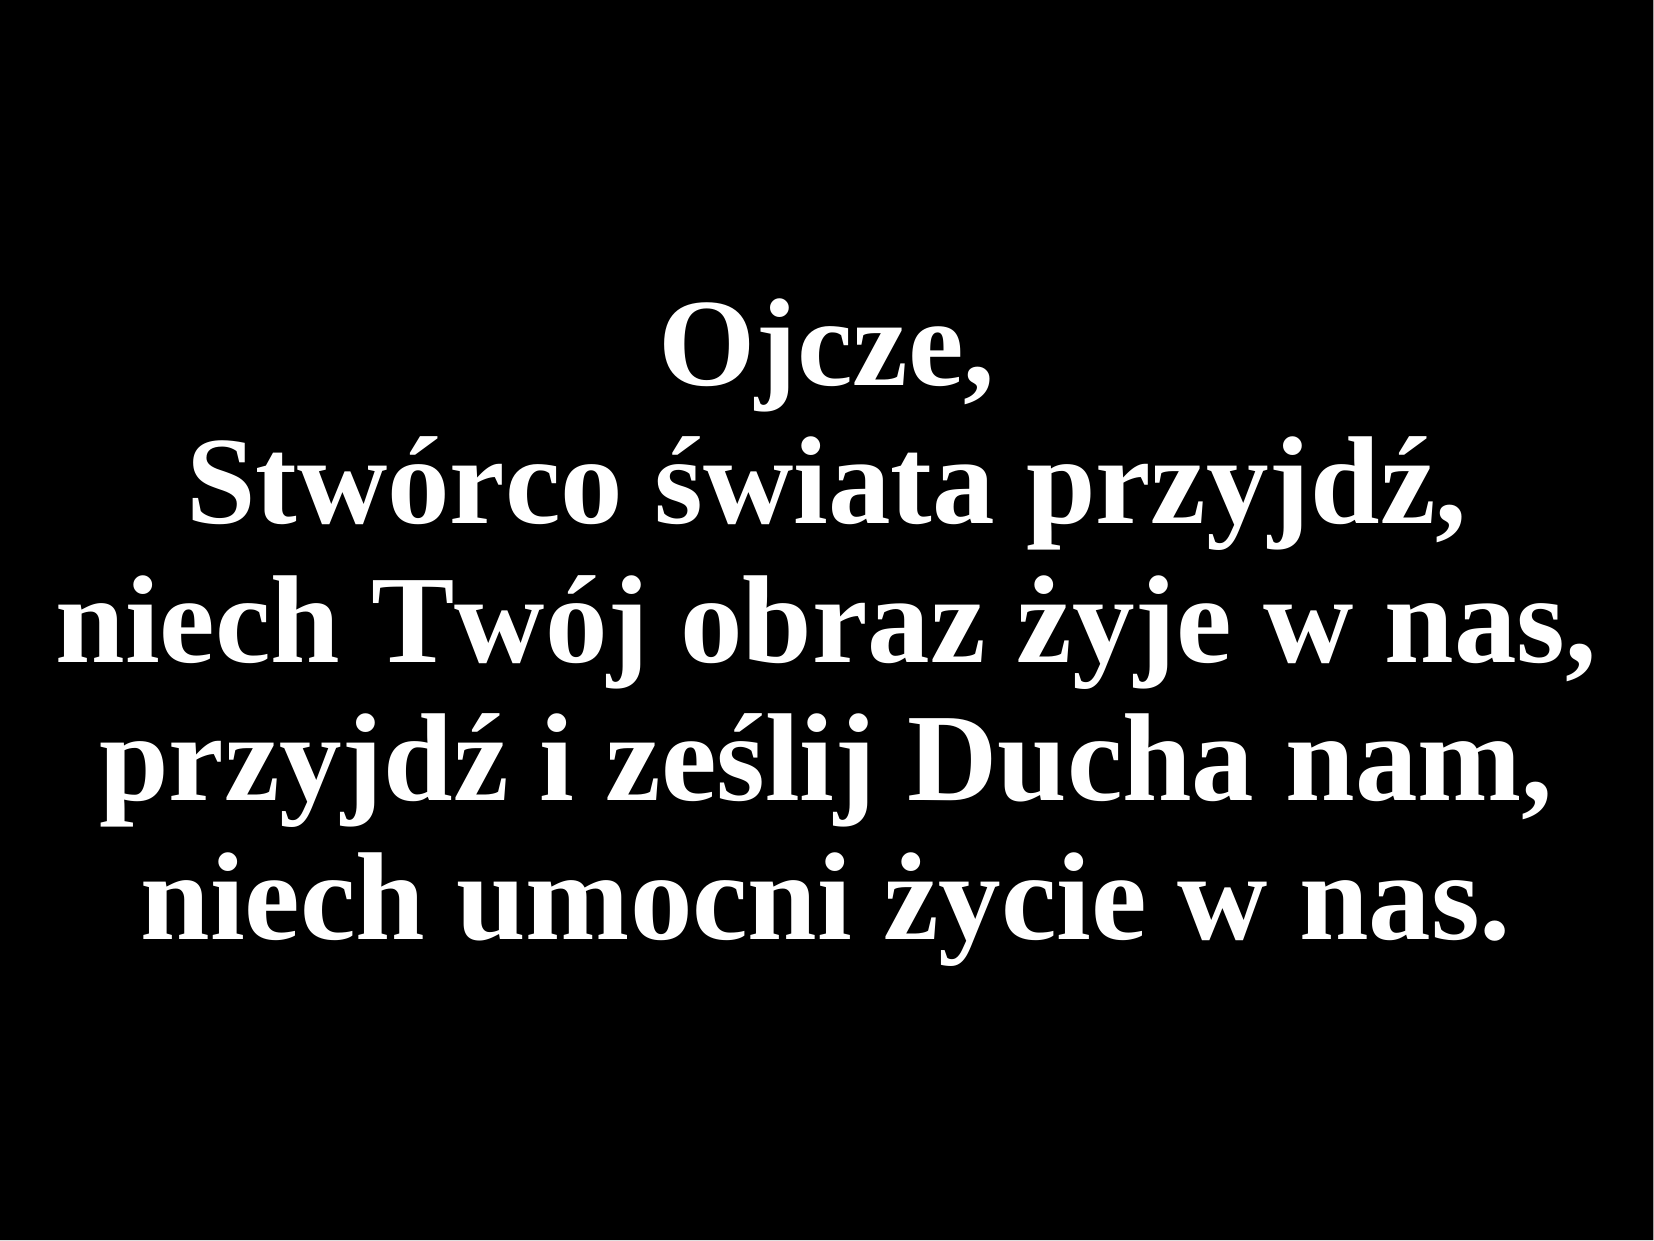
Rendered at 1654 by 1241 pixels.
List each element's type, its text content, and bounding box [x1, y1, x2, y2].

title Ojcze, Stwórco świata przyjdź, niech Twój obraz żyje w nas, przyjdź i ześlij Ducha nam, niech umocni życie w nas. [0, 0, 1654, 1241]
